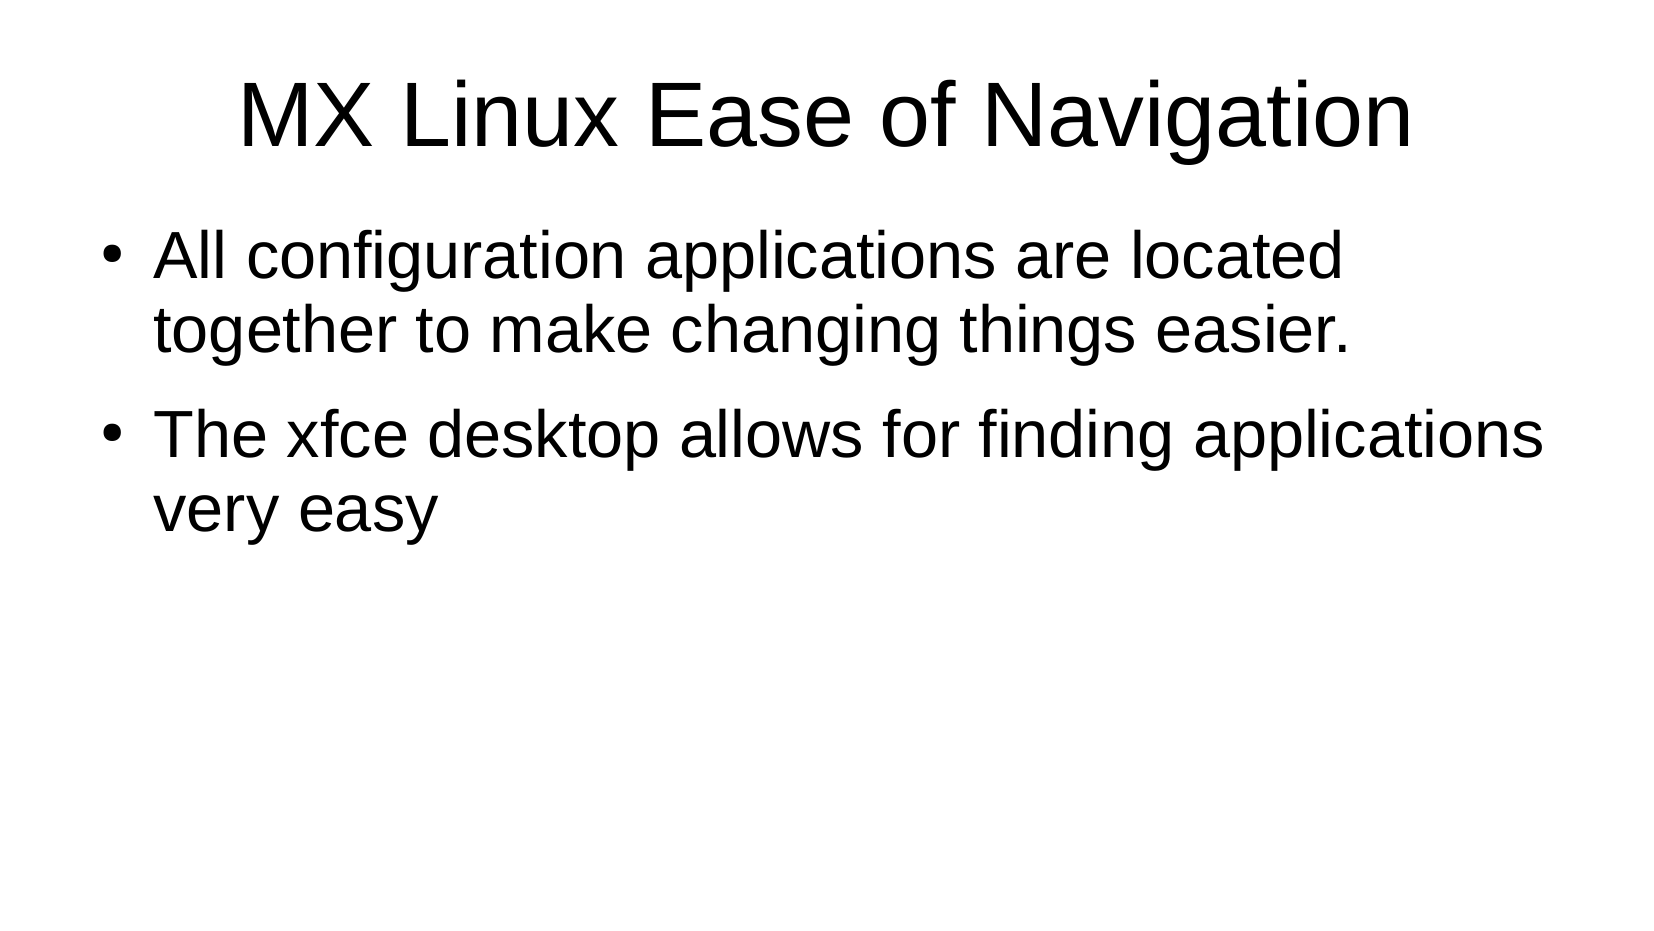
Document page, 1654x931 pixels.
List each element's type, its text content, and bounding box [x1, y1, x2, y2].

list All configuration applications are located together to make changing things easier. The xfce desktop allows for finding applications very easy [82, 217, 1571, 758]
title MX Linux Ease of Navigation [82, 37, 1571, 193]
